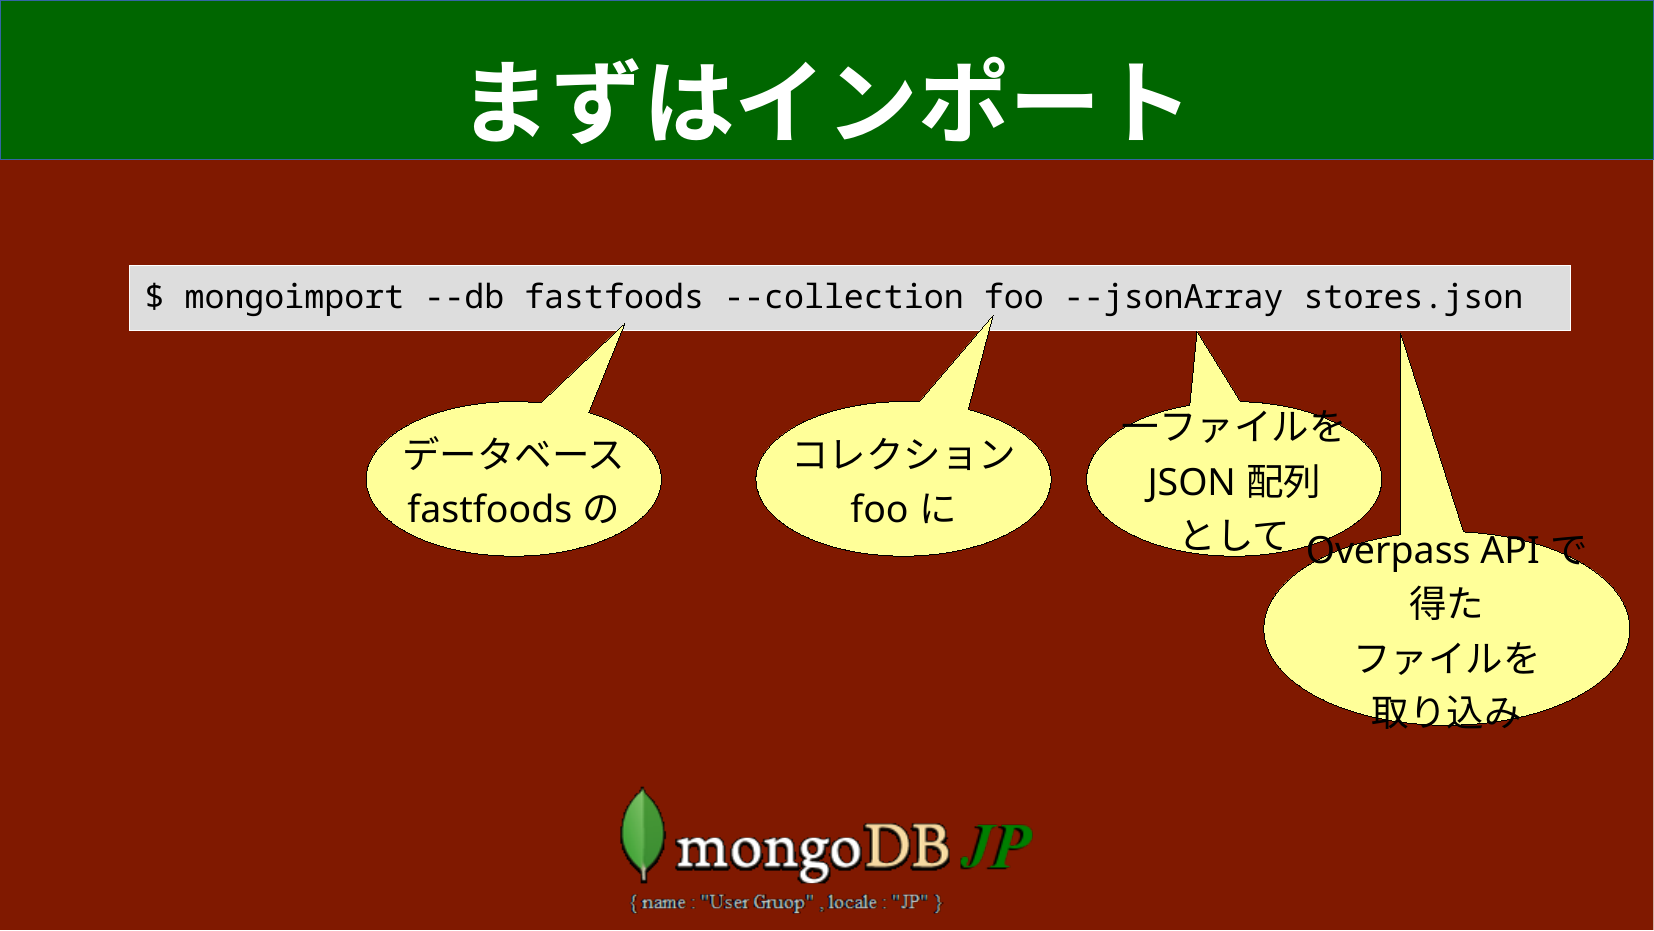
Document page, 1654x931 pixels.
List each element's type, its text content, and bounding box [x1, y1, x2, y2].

text_box データベース fastfoodsの [366, 323, 662, 557]
picture [616, 784, 1047, 931]
title まずはインポート [82, 37, 1571, 156]
text_box $ mongoimport --db fastfoods --collection foo --jsonArray stores.json [129, 265, 1571, 331]
text_box Overpass APIで 得た ファイルを 取り込み [1263, 333, 1630, 726]
text_box コレクション fooに [755, 315, 1052, 557]
text_box 一ファイルを JSON配列 として [1086, 331, 1382, 557]
